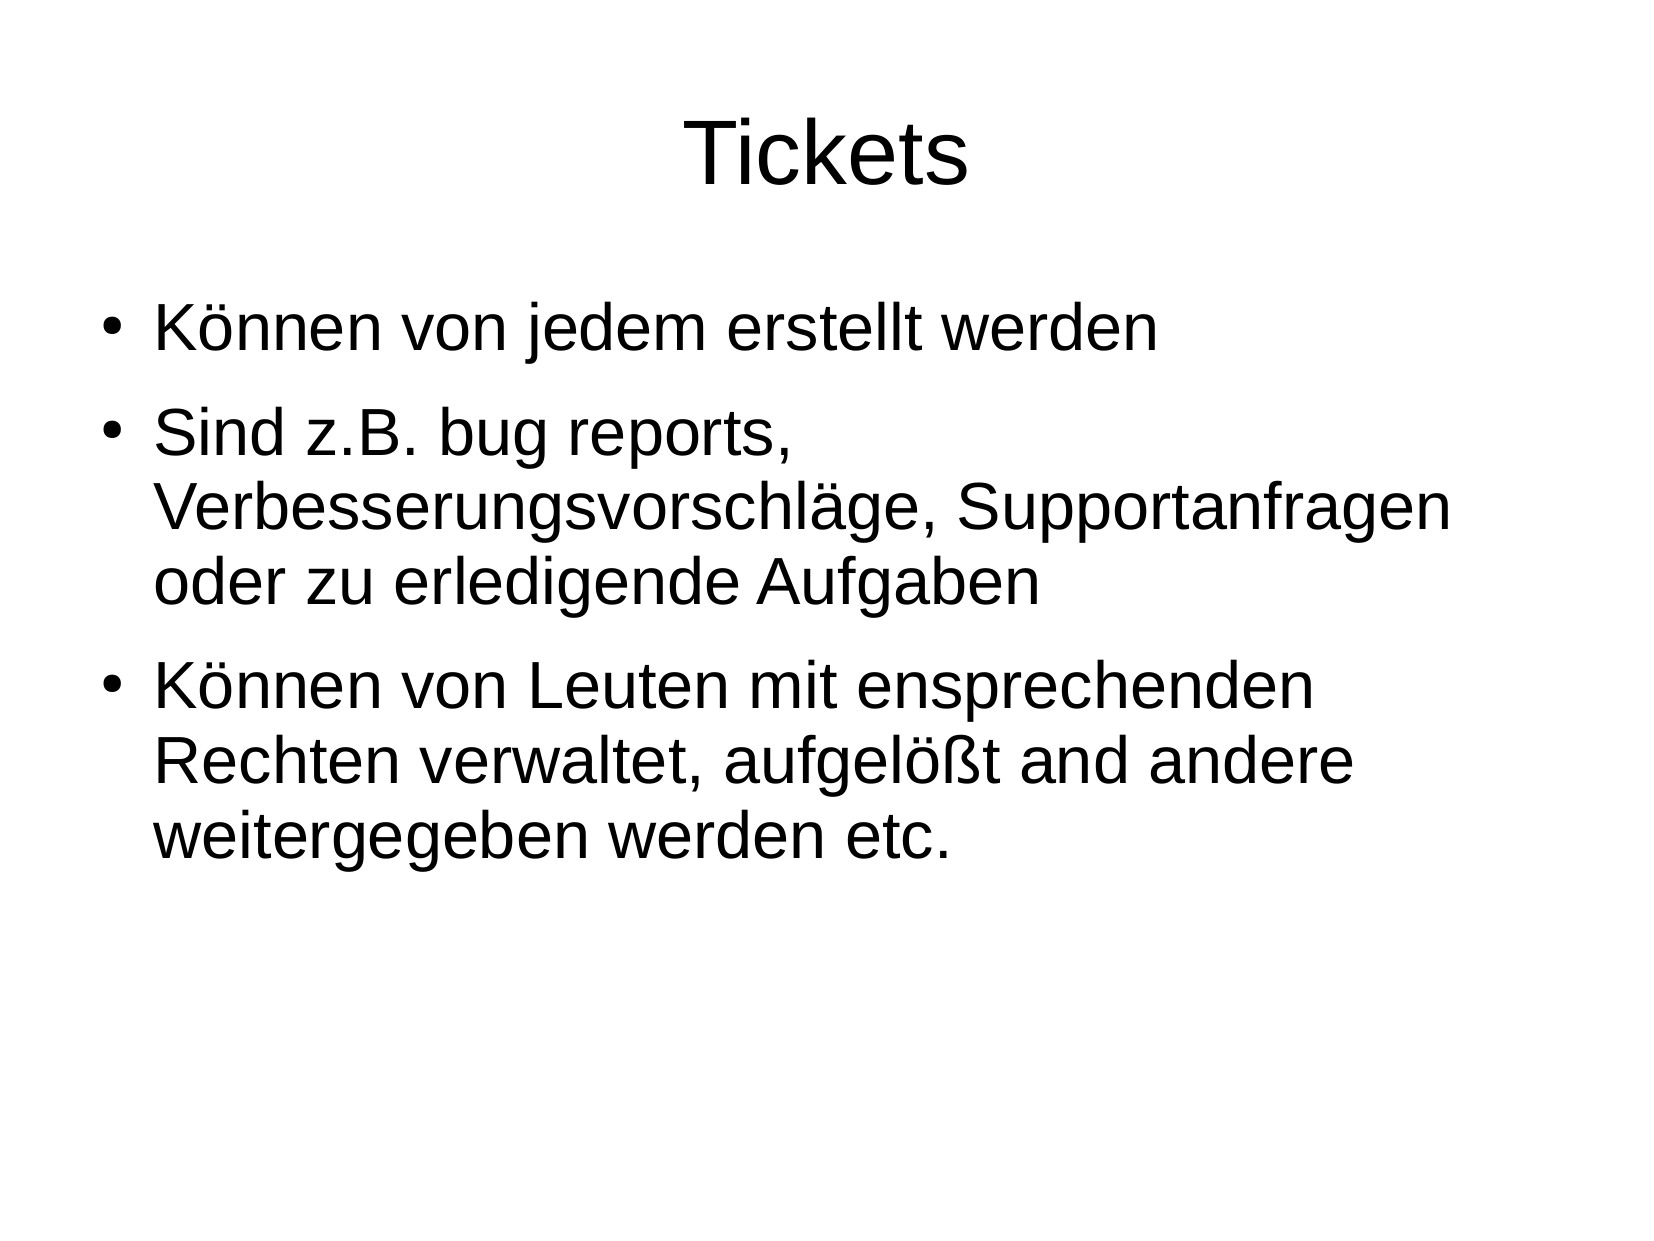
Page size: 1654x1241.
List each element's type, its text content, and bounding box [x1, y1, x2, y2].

list Können von jedem erstellt werden Sind z.B. bug reports, Verbesserungsvorschläge, Supportanfragen oder zu erledigende Aufgaben Können von Leuten mit ensprechenden Rechten verwaltet, aufgelößt and andere weitergegeben werden etc. [82, 290, 1571, 1010]
title Tickets [82, 49, 1571, 257]
